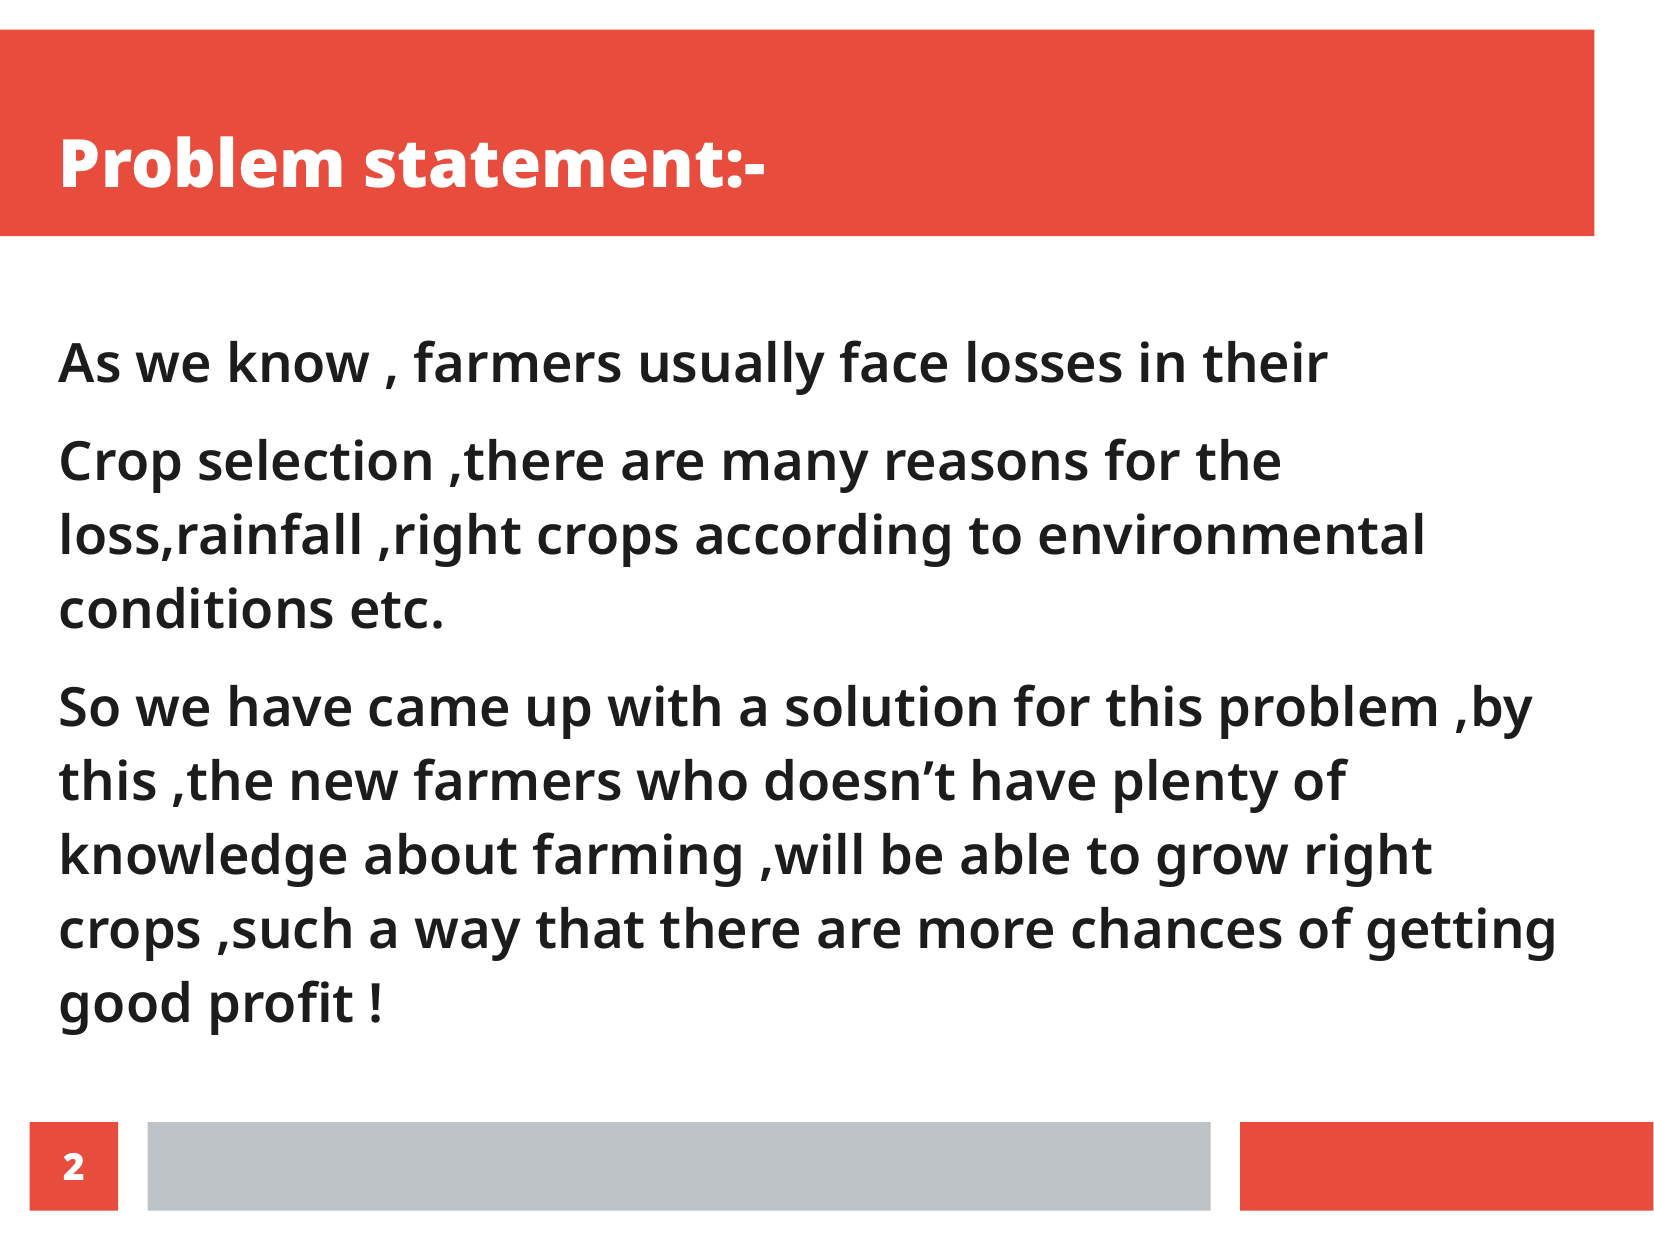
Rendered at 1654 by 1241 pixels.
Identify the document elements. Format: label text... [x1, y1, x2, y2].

title Problem statement:- [59, 59, 1595, 207]
list As we know , farmers usually face losses in their Crop selection ,there are many reasons for the loss,rainfall ,right crops according to environmental conditions etc. So we have came up with a solution for this problem ,by this ,the new farmers who doesn’t have plenty of knowledge about farming ,will be able to grow right crops ,such a way that there are more chances of getting good profit ! [59, 324, 1565, 1093]
